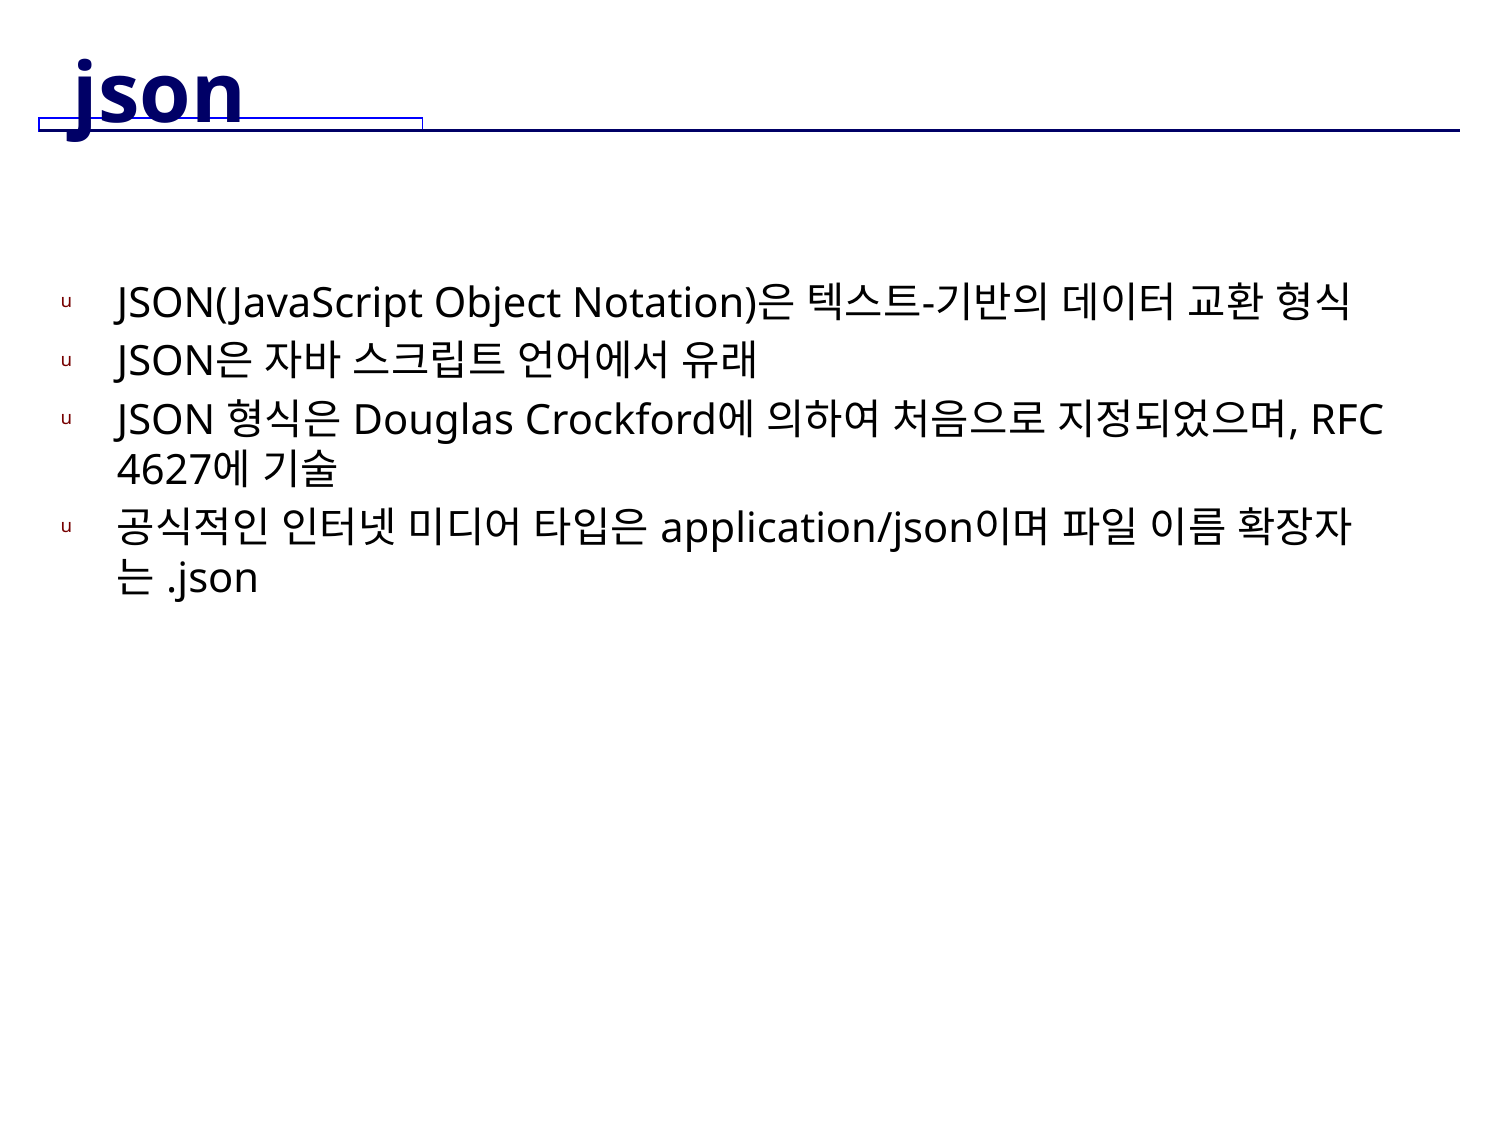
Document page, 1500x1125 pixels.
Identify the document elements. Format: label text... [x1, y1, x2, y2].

title json [58, 31, 1077, 110]
list JSON(JavaScript Object Notation)은 텍스트-기반의 데이터 교환 형식 JSON은 자바 스크립트 언어에서 유래 JSON 형식은 Douglas Crockford에 의하여 처음으로 지정되었으며, RFC 4627에 기술 공식적인 인터넷 미디어 타입은 application/json이며 파일 이름 확장자는 .json [45, 210, 1460, 929]
